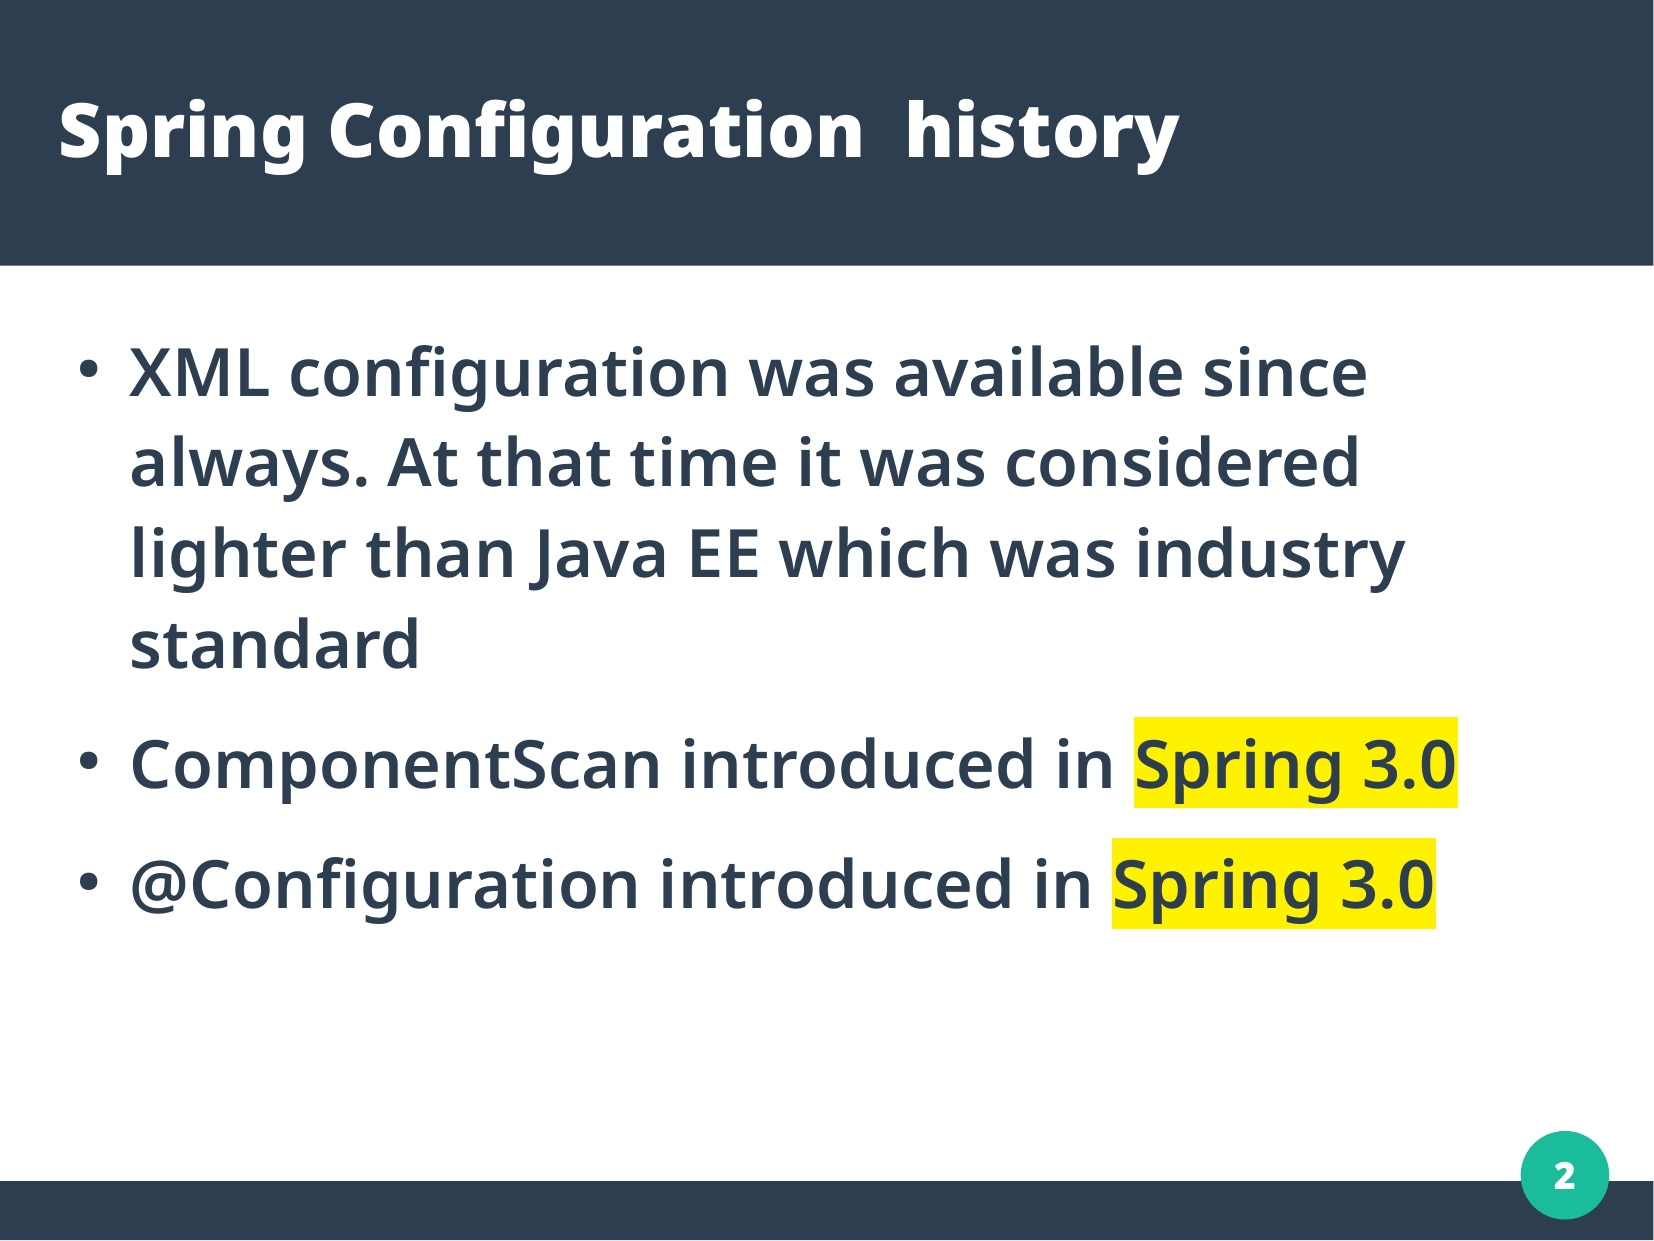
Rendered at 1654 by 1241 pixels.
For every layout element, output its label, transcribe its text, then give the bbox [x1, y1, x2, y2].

title Spring Configuration history [59, 49, 1595, 207]
list XML configuration was available since always. At that time it was considered lighter than Java EE which was industry standard ComponentScan introduced in Spring 3.0 @Configuration introduced in Spring 3.0 [59, 324, 1595, 1152]
